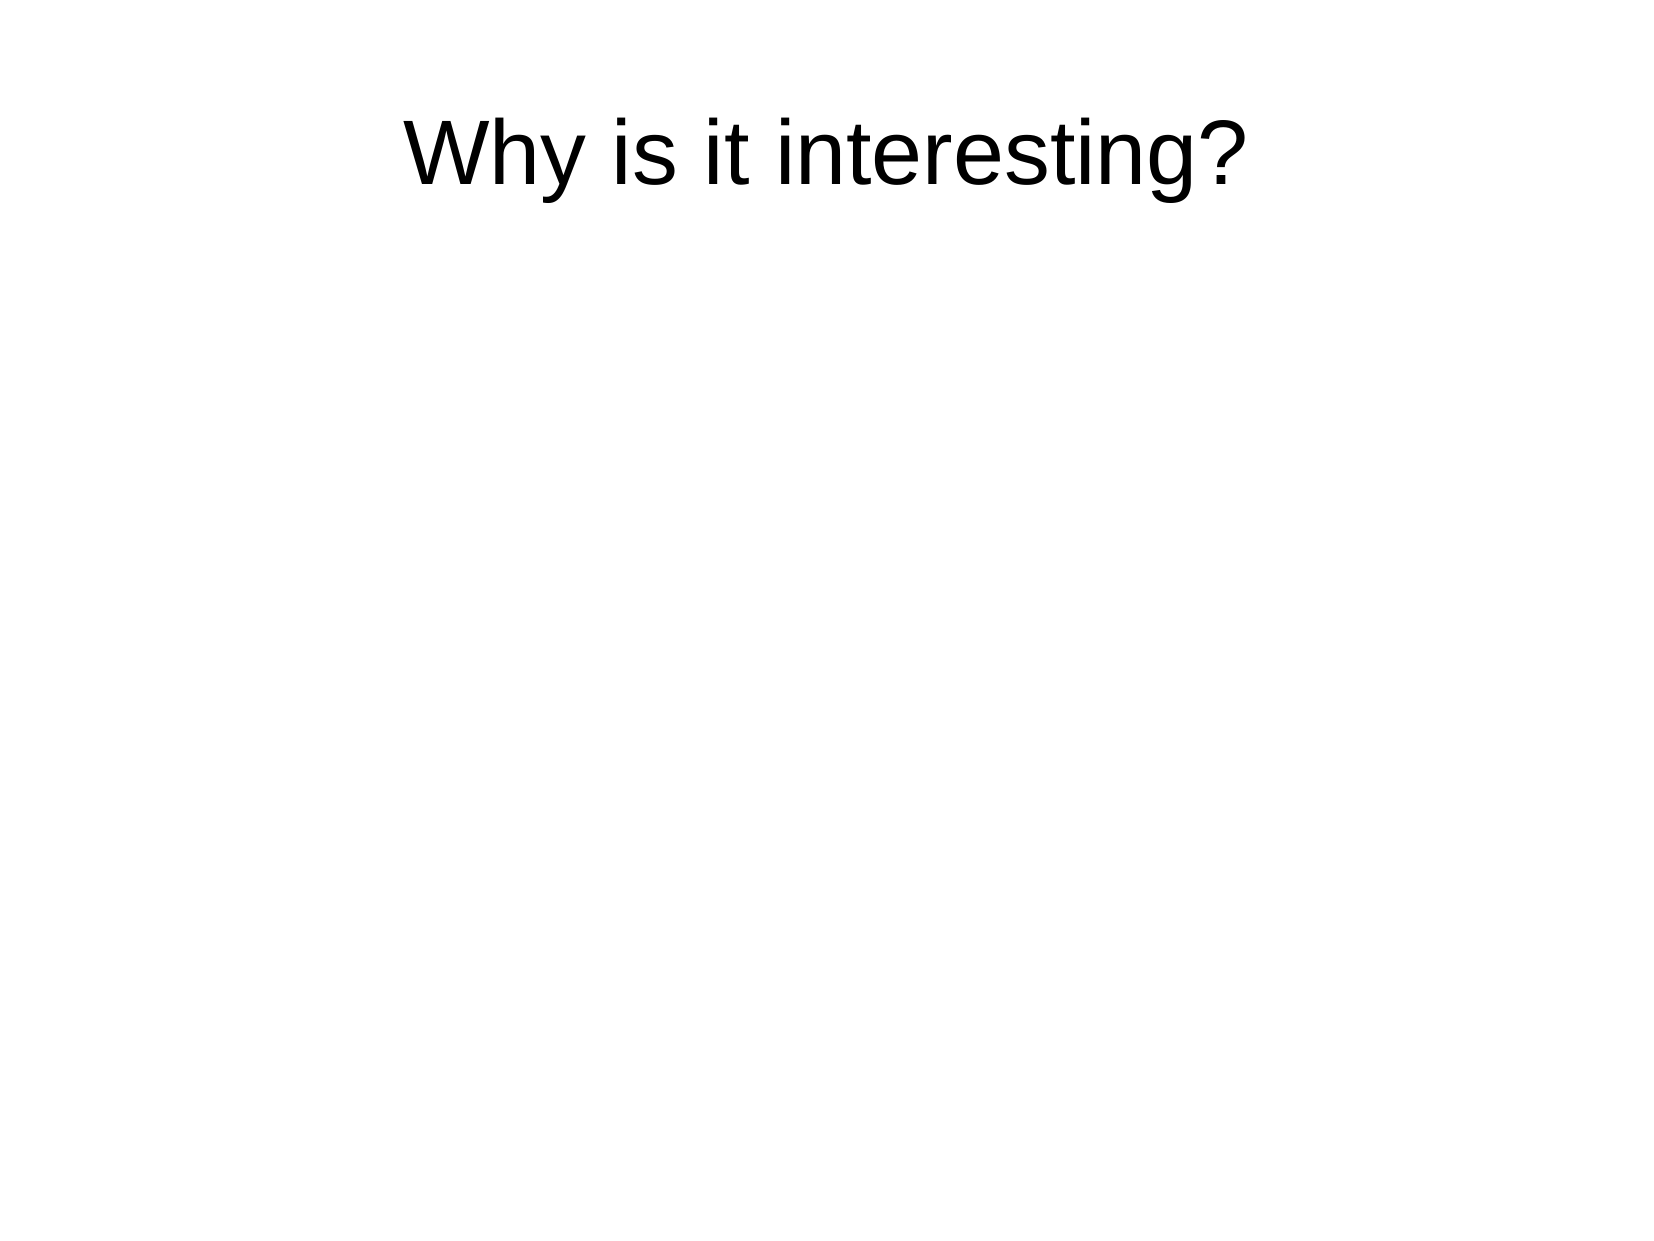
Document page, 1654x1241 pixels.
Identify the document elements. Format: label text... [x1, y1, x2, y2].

title Why is it interesting? [82, 49, 1571, 257]
